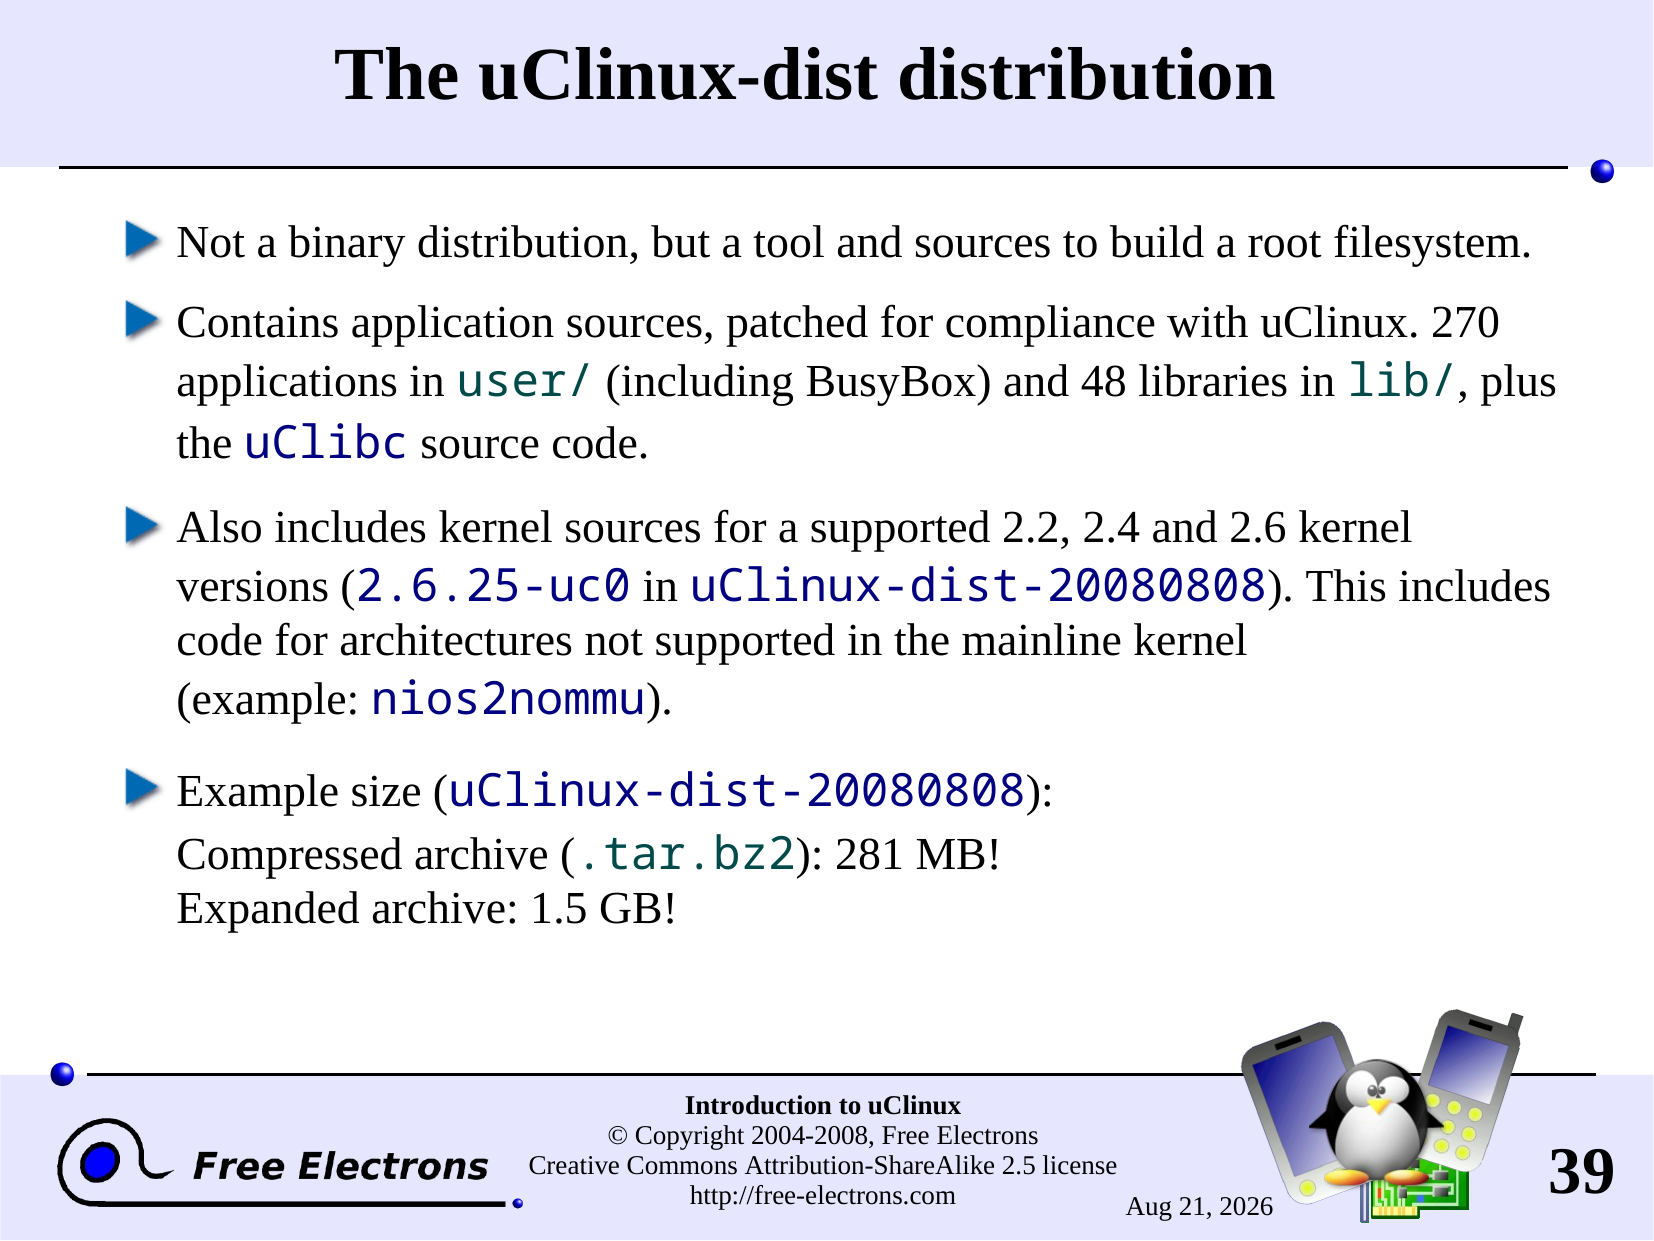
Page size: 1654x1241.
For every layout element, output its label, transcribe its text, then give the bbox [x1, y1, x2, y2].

picture [50, 1107, 527, 1216]
title The uClinux-dist distribution [60, 25, 1551, 124]
list Not a binary distribution, but a tool and sources to build a root filesystem. Contains application sources, patched for compliance with uClinux. 270 applications in user/ (including BusyBox) and 48 libraries in lib/, plus the uClibc source code. Also includes kernel sources for a supported 2.2, 2.4 and 2.6 kernel versions (2.6.25-uc0 in uClinux-dist-20080808). This includes code for architectures not supported in the mainline kernel (example: nios2nommu). Example size (uClinux-dist-20080808): Compressed archive (.tar.bz2): 281 MB! Expanded archive: 1.5 GB! [105, 216, 1565, 1066]
picture [1231, 1066, 1521, 1241]
